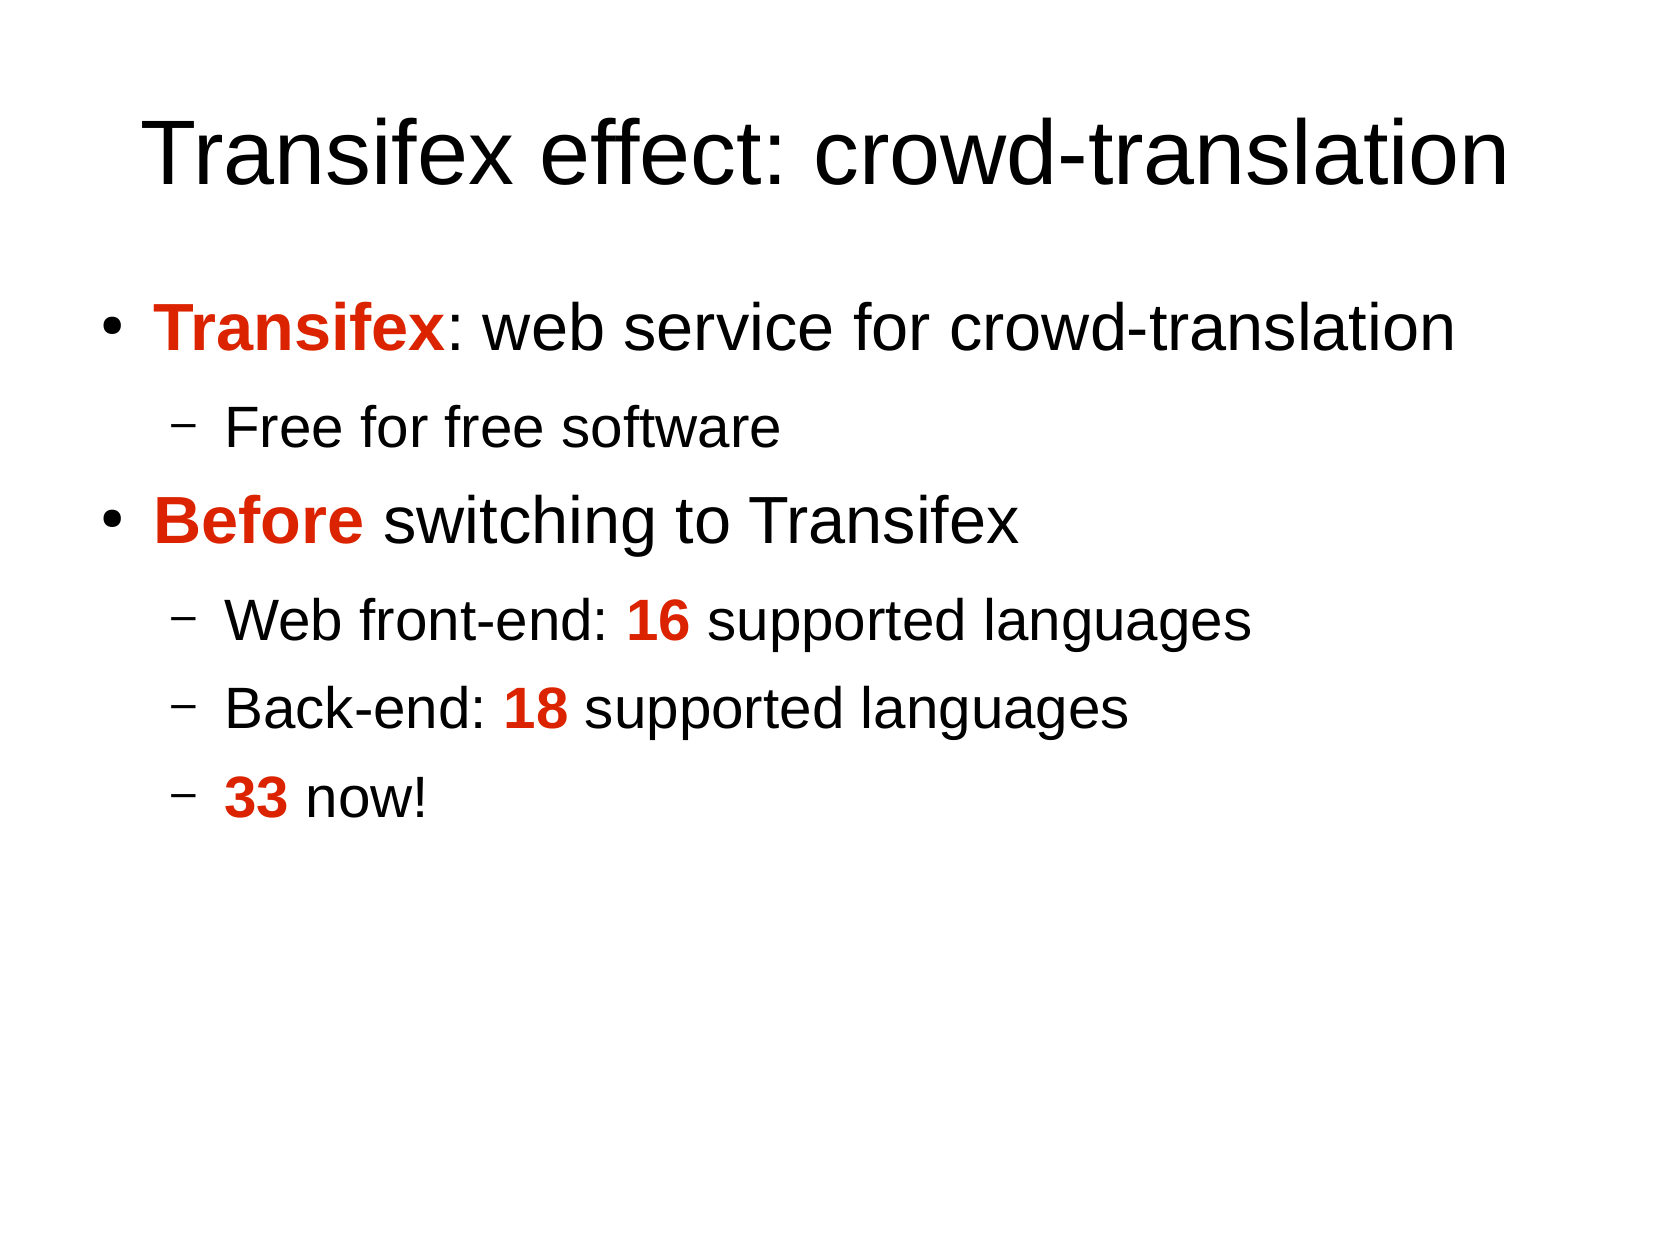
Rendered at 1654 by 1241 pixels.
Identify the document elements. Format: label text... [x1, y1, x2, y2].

list Transifex: web service for crowd-translation Free for free software Before switching to Transifex Web front-end: 16 supported languages Back-end: 18 supported languages 33 now! [82, 290, 1571, 1010]
title Transifex effect: crowd-translation [82, 49, 1571, 257]
